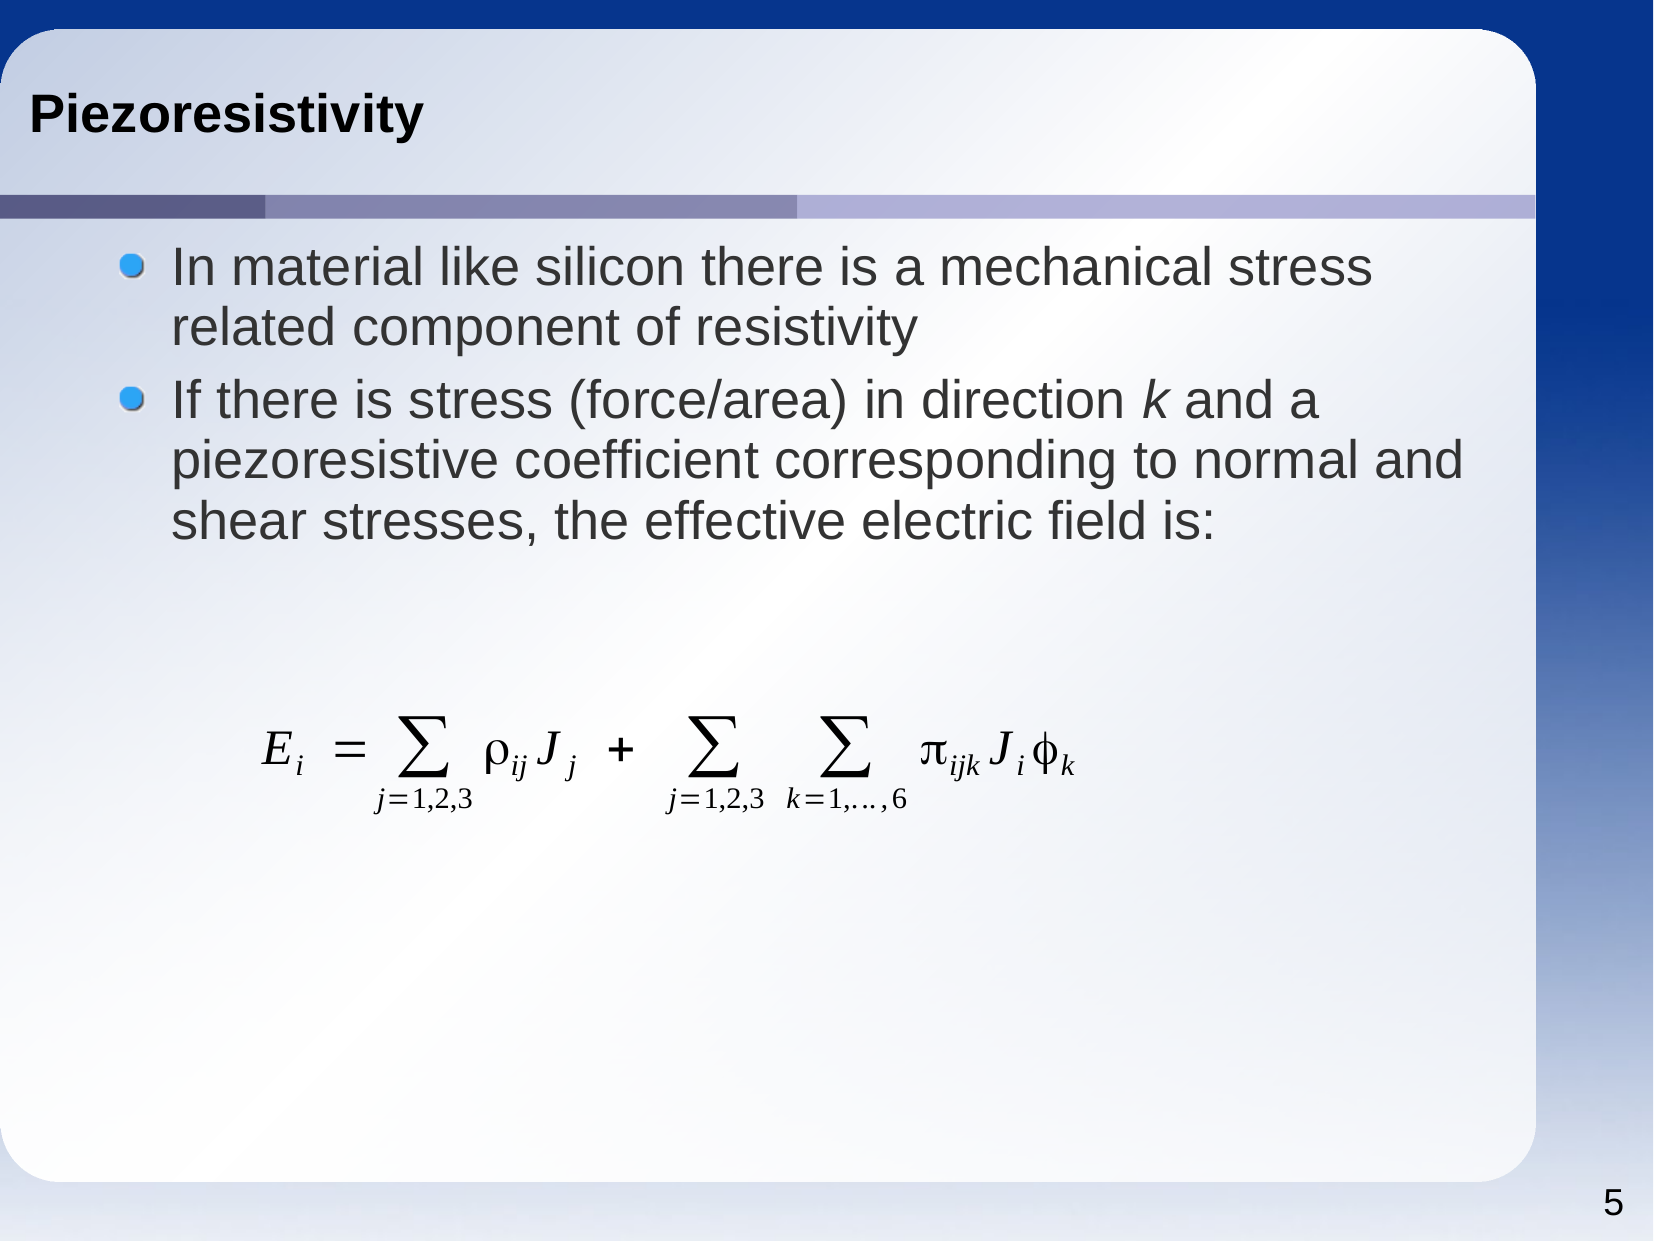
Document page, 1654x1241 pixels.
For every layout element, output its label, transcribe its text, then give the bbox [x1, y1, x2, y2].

chart [252, 713, 1083, 815]
list In material like silicon there is a mechanical stress related component of resistivity If there is stress (force/area) in direction k and a piezoresistive coefficient corresponding to normal and shear stresses, the effective electric field is: [29, 236, 1503, 551]
picture [0, 0, 1654, 1241]
title Piezoresistivity [29, 49, 1506, 178]
